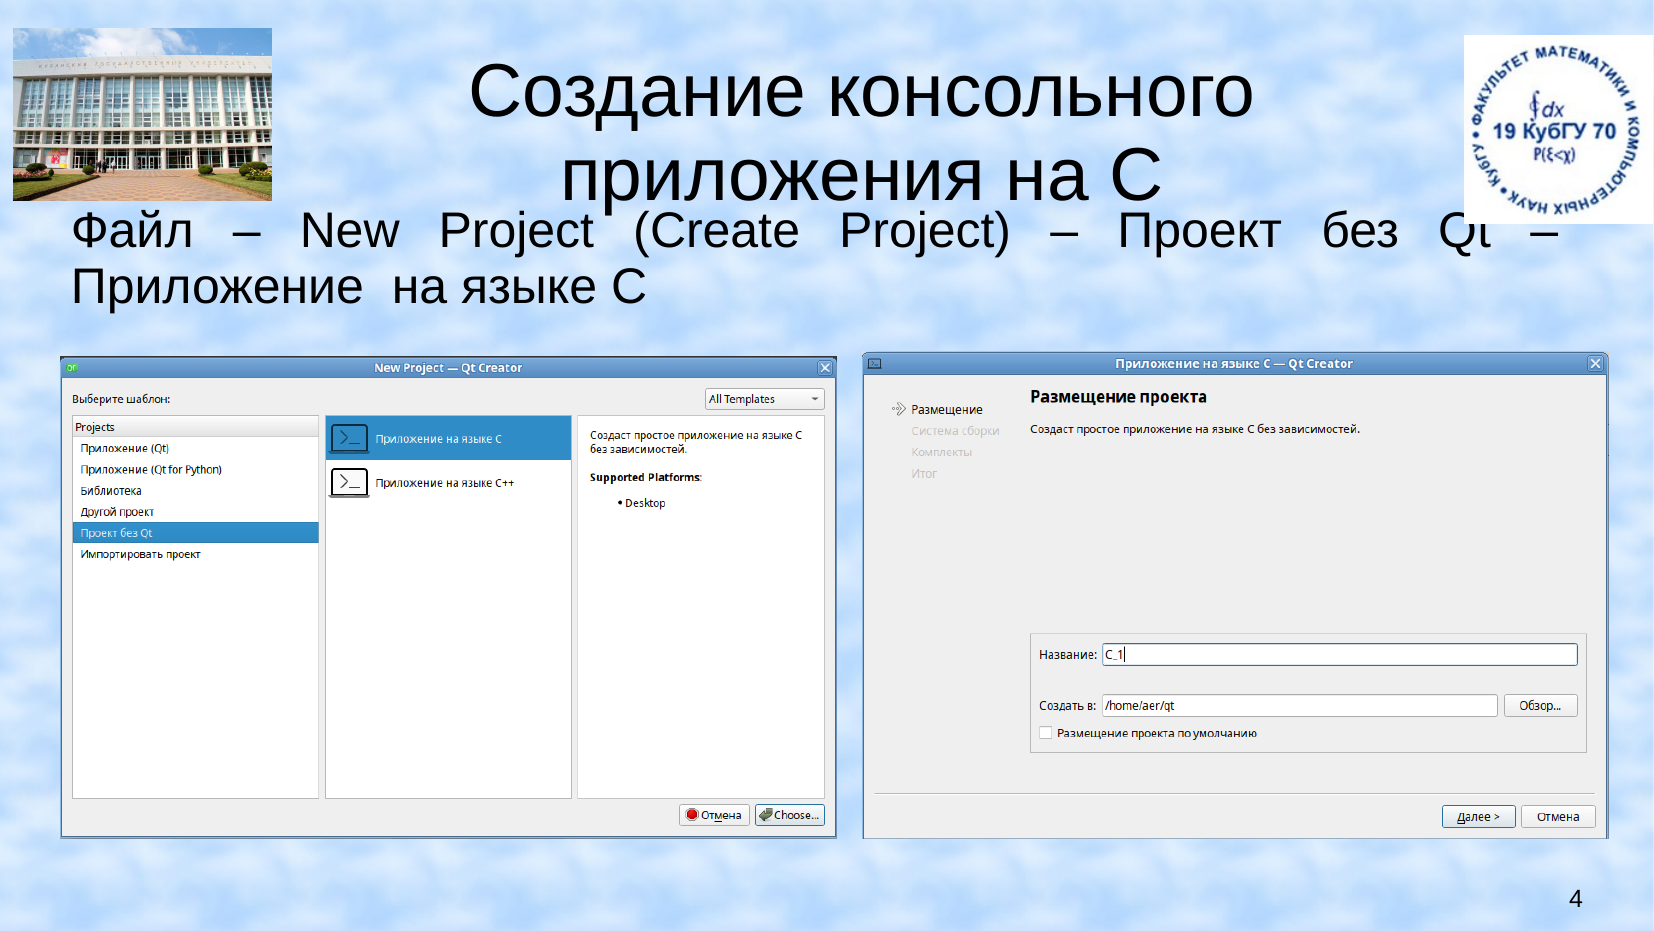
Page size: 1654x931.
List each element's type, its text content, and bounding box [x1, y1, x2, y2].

text_box <номер> [1560, 877, 1654, 925]
picture [0, 0, 1654, 931]
subtitle Файл – New Project (Create Project) – Проект без Qt – Приложение на языке С [70, 202, 1560, 928]
title Создание консольного приложения на С [271, 11, 1453, 202]
